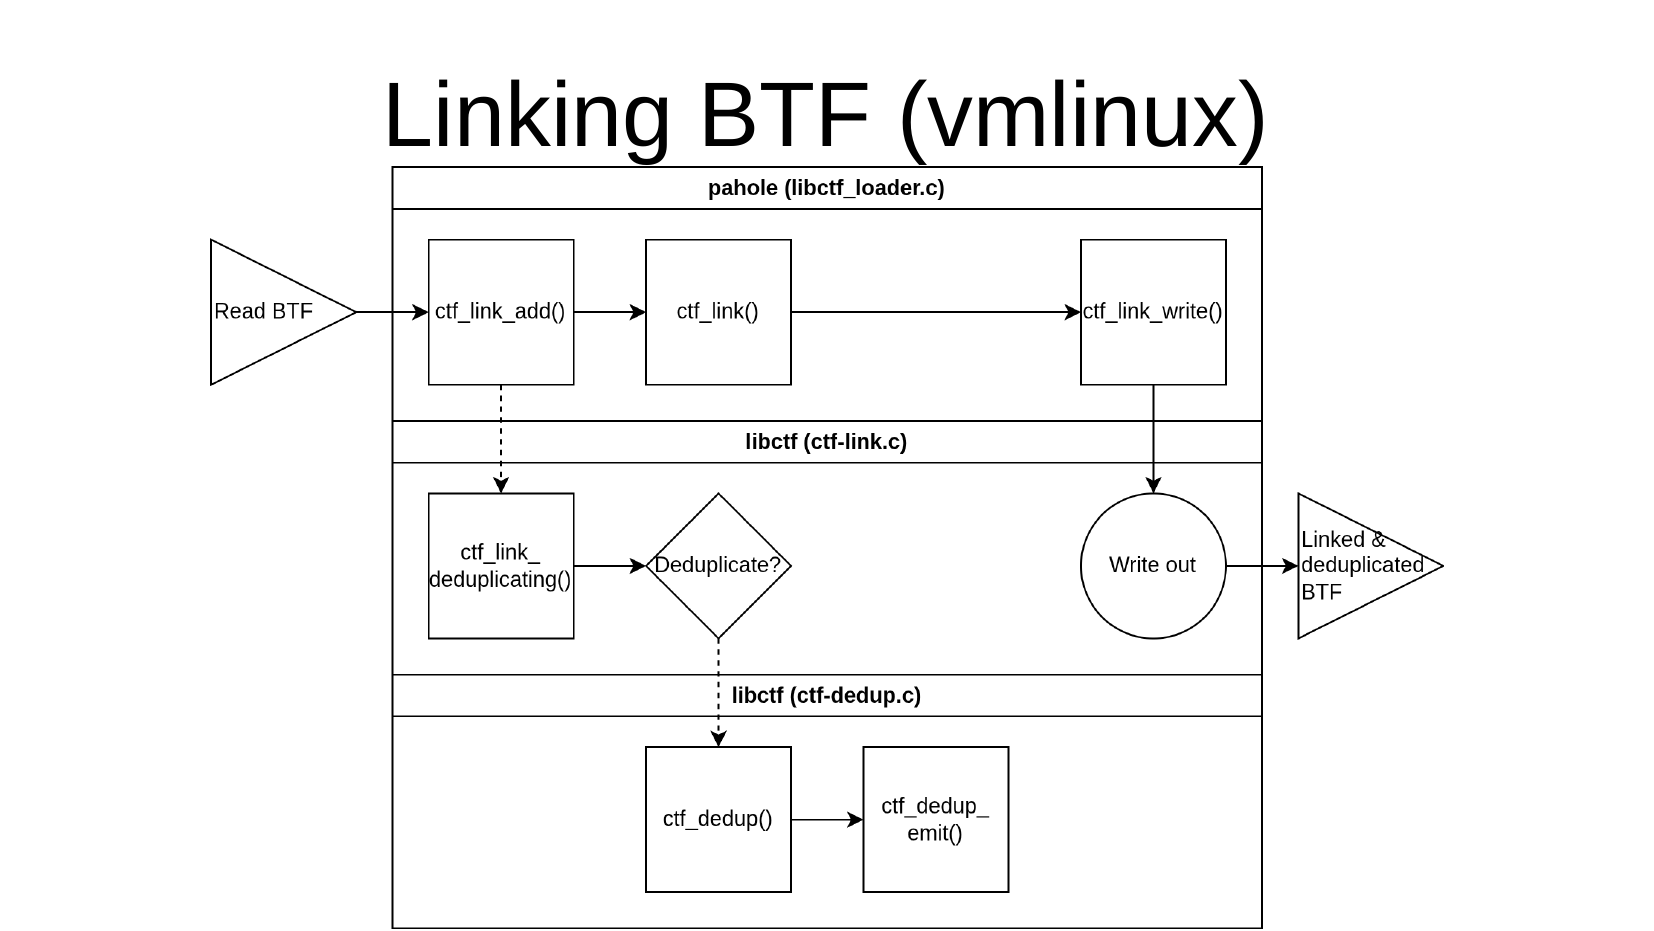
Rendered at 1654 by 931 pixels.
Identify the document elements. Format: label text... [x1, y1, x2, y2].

title Linking BTF (vmlinux) [82, 37, 1571, 193]
picture [210, 166, 1444, 929]
